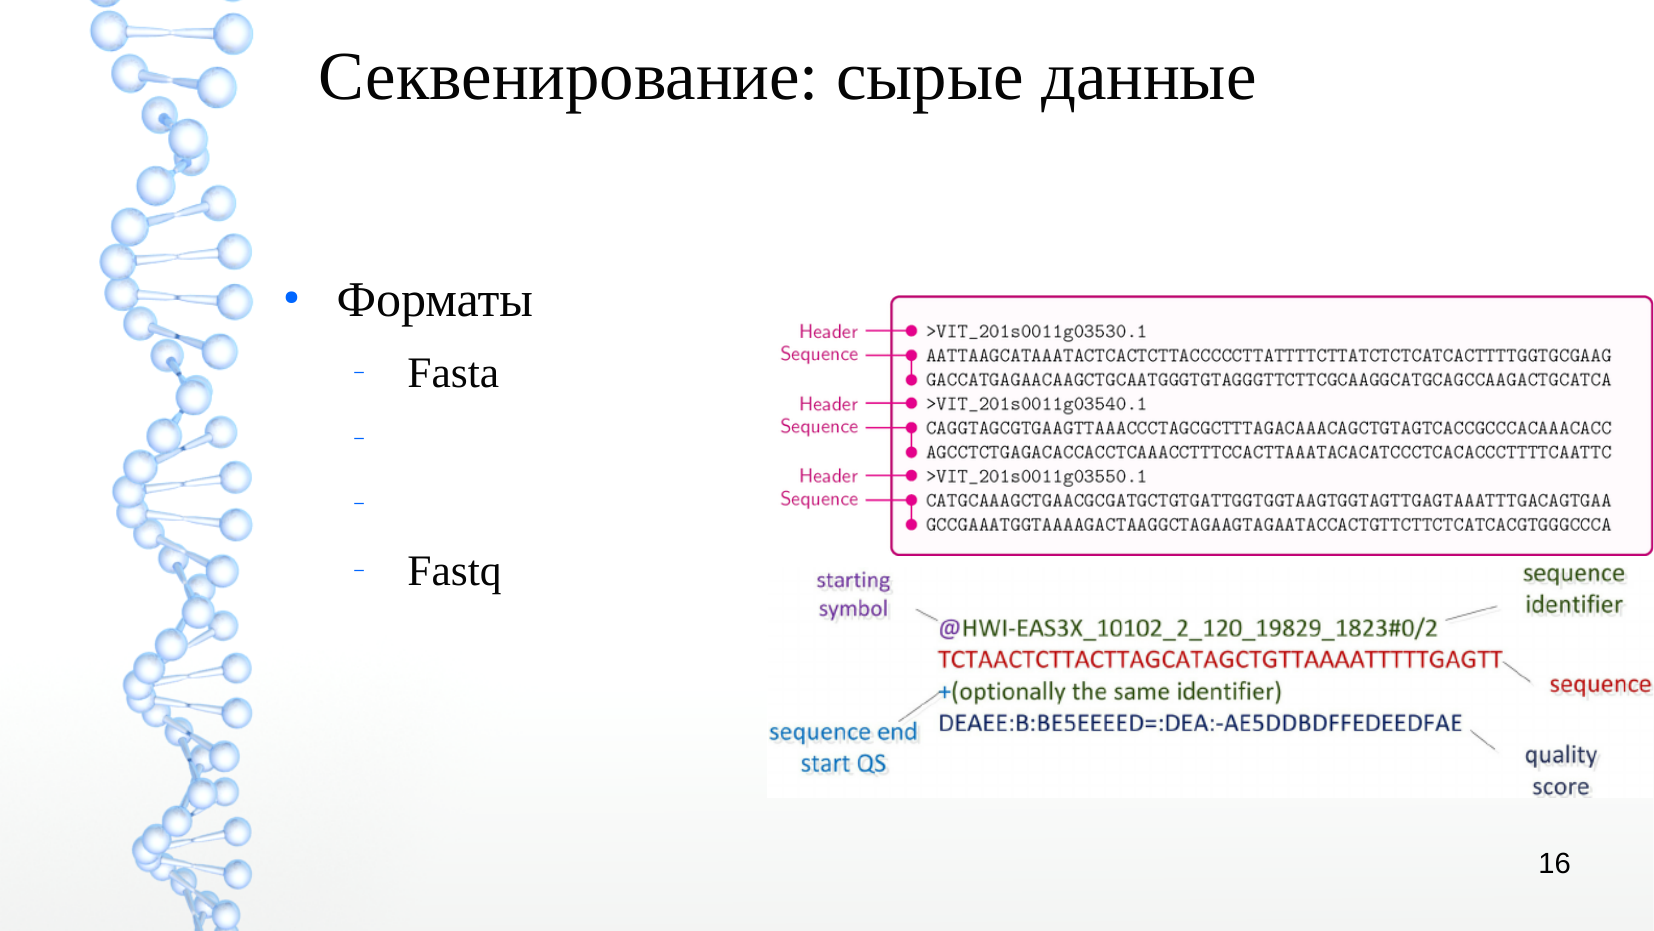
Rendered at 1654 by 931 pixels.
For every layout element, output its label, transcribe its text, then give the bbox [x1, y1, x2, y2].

title Секвенирование: сырые данные [124, 0, 1453, 154]
picture [0, 0, 1654, 931]
list Форматы Fasta Fastq [265, 271, 768, 792]
